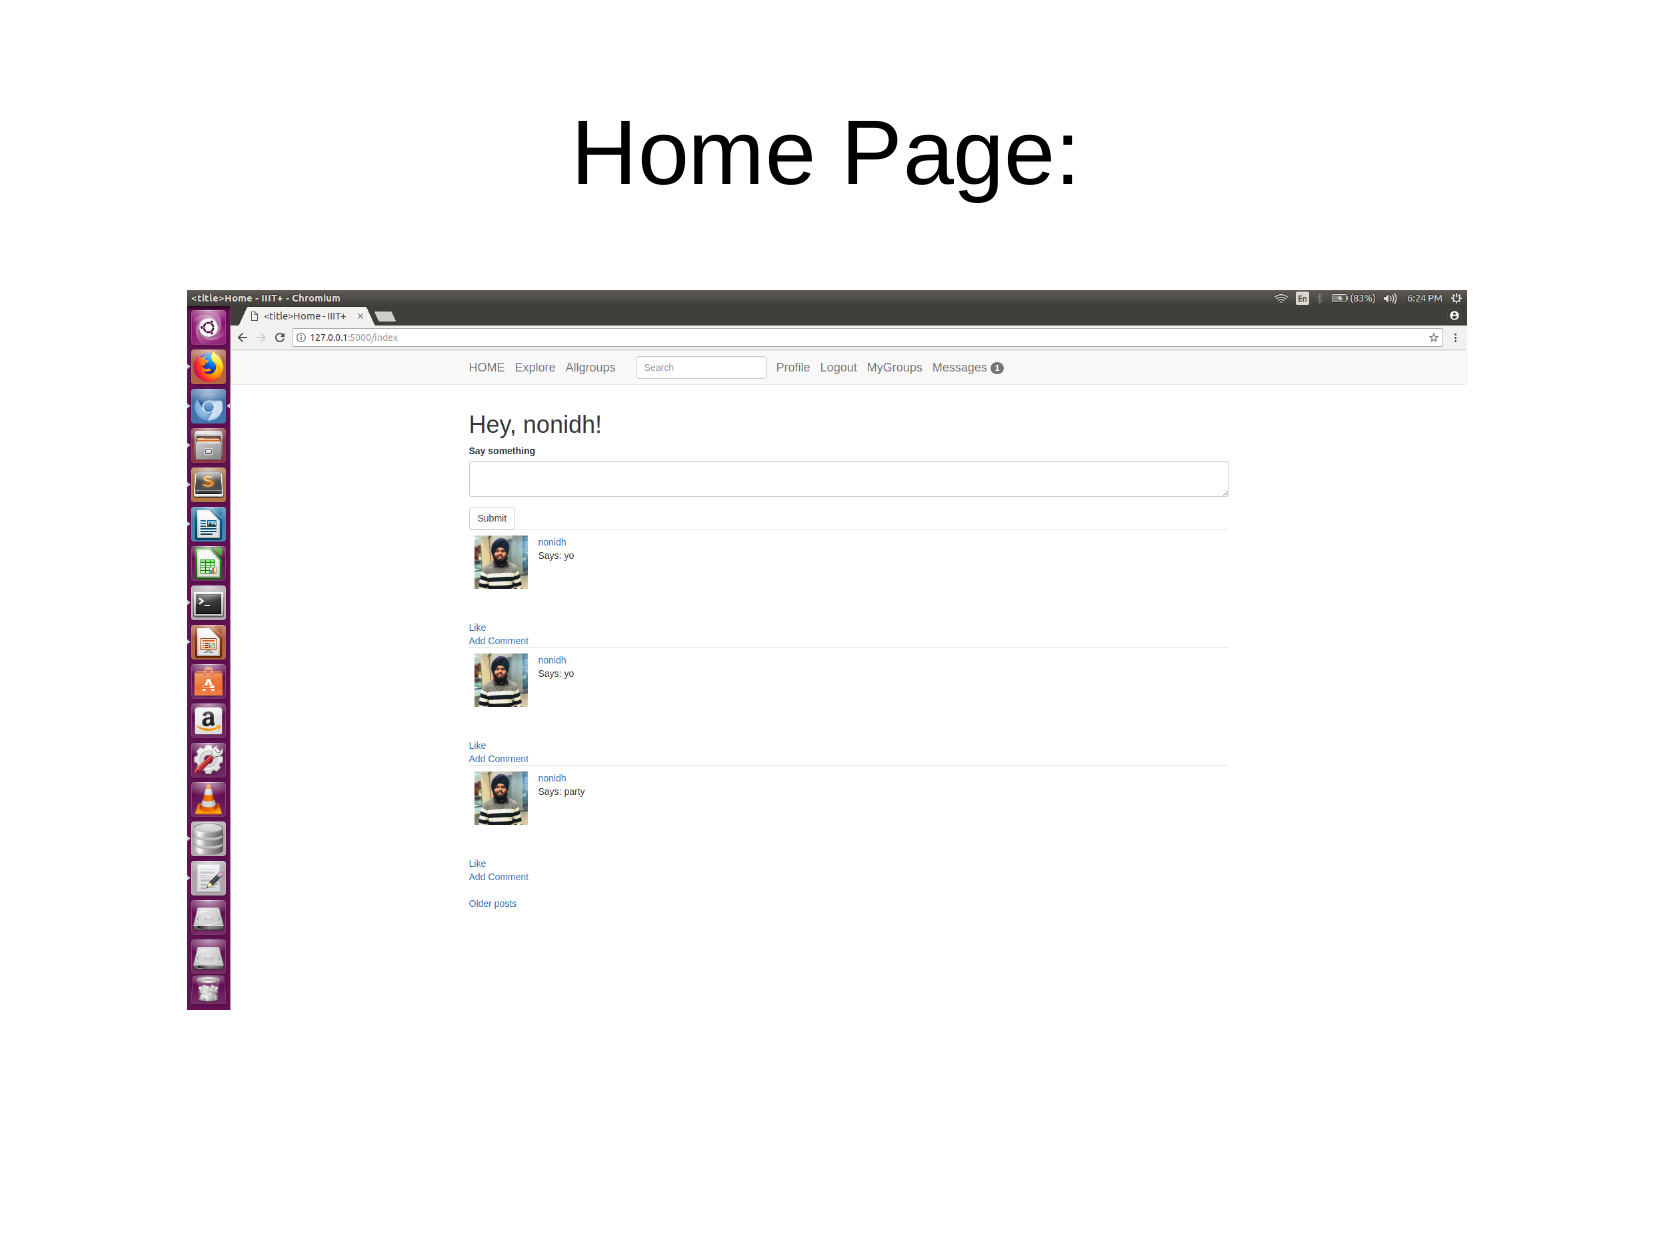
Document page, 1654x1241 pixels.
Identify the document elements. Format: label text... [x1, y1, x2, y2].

title Home Page: [82, 49, 1571, 257]
picture [187, 290, 1467, 1010]
